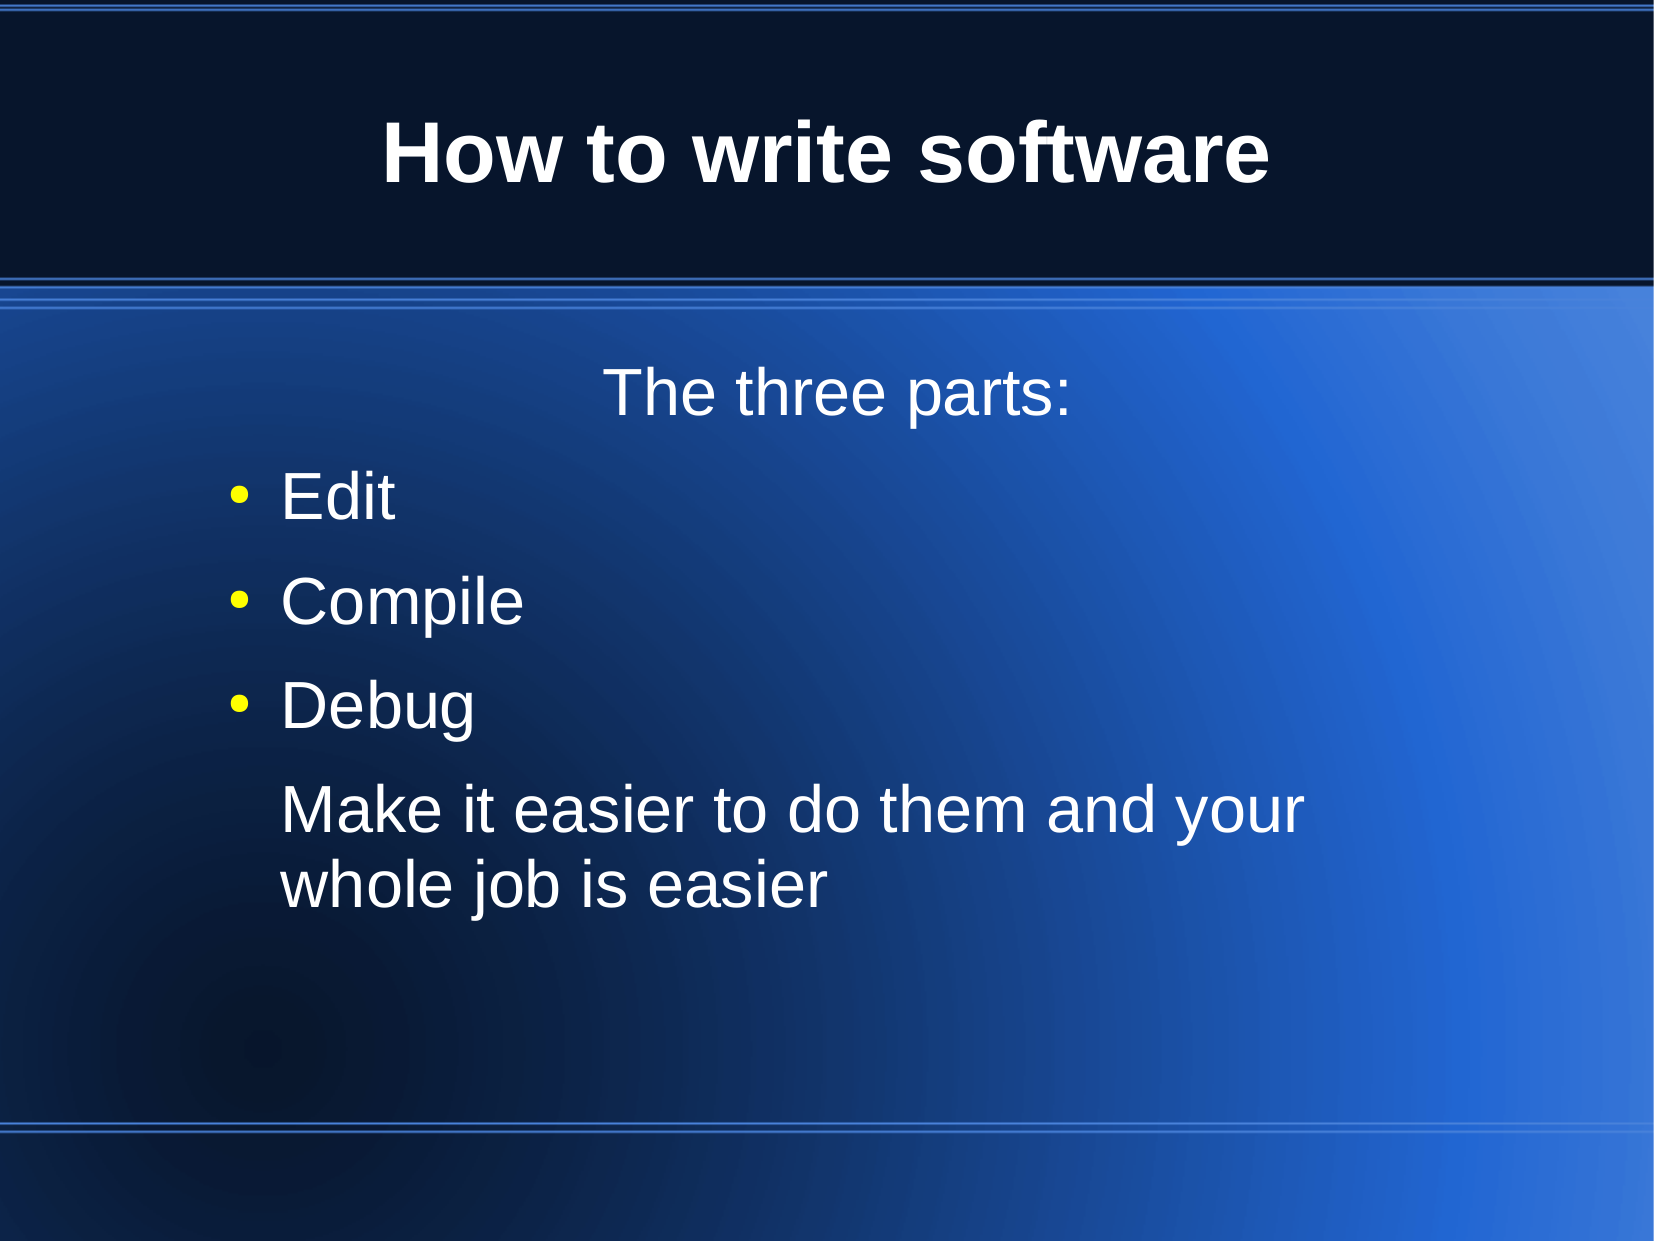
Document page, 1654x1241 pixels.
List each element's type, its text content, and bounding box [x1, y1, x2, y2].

list The three parts: Edit Compile Debug Make it easier to do them and your whole job is easier [210, 355, 1396, 1058]
picture [0, 0, 1654, 1241]
title How to write software [82, 49, 1571, 257]
